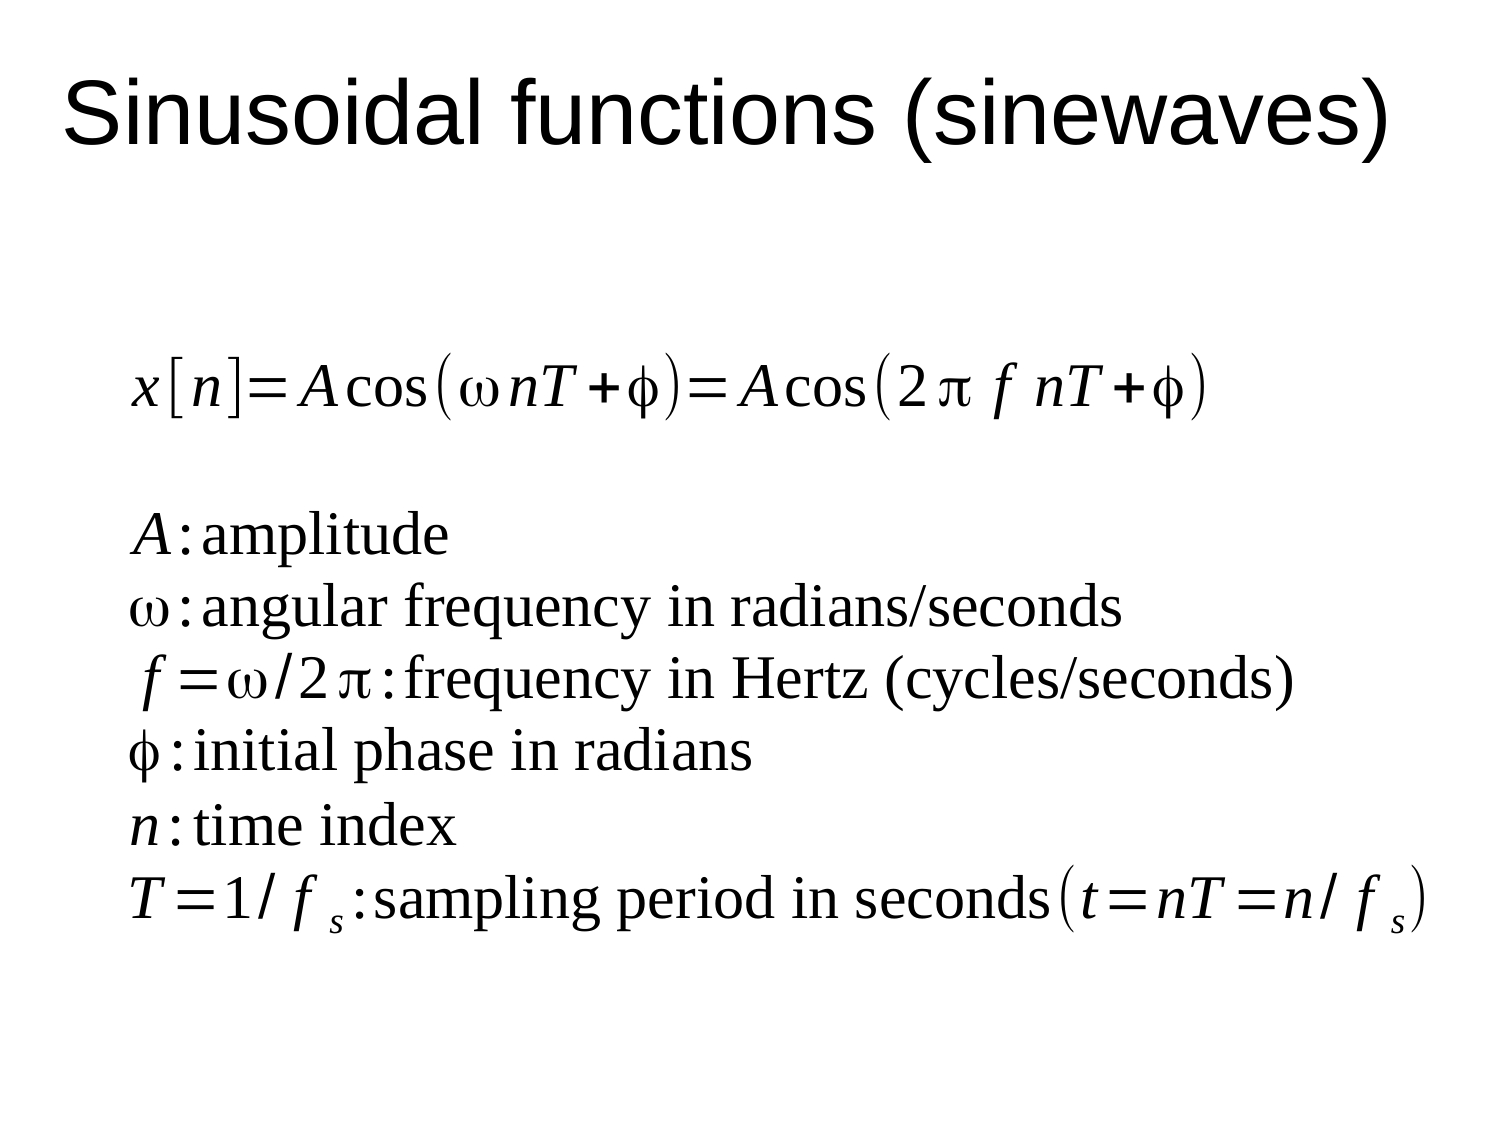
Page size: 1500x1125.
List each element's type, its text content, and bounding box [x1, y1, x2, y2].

chart [1041, 103, 1160, 163]
chart [121, 349, 1436, 1014]
title Sinusoidal functions (sinewaves) [53, 18, 1403, 207]
